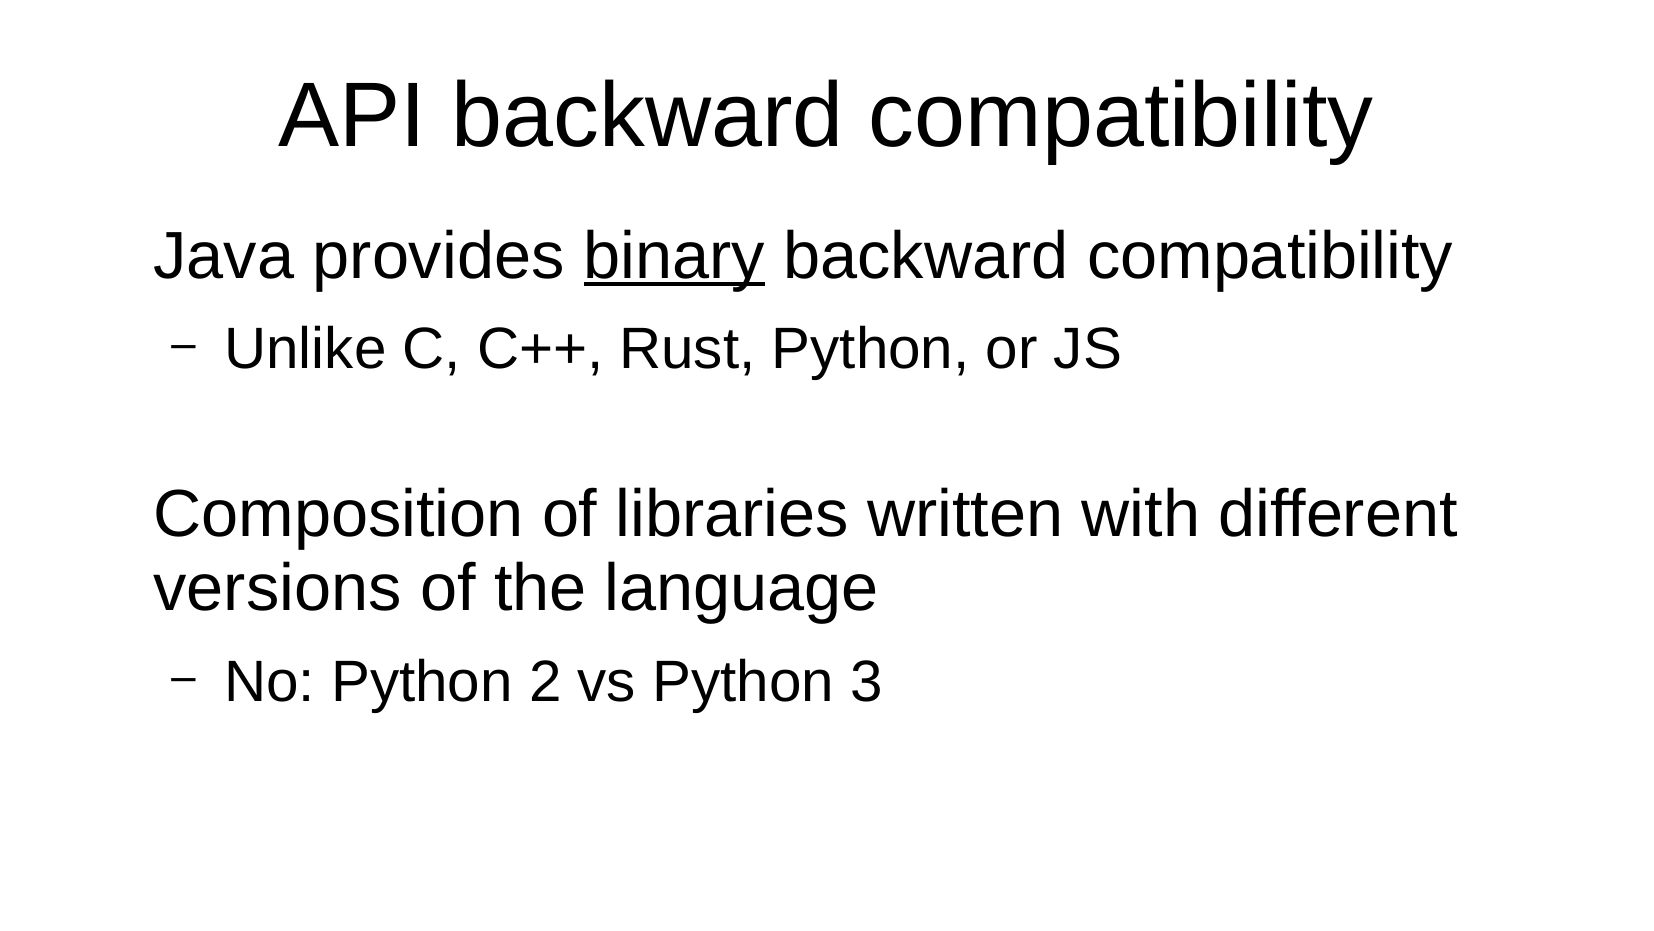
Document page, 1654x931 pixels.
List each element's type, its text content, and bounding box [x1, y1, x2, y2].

list Java provides binary backward compatibility Unlike C, C++, Rust, Python, or JS Composition of libraries written with different versions of the language No: Python 2 vs Python 3 [82, 217, 1571, 758]
title API backward compatibility [82, 37, 1571, 193]
